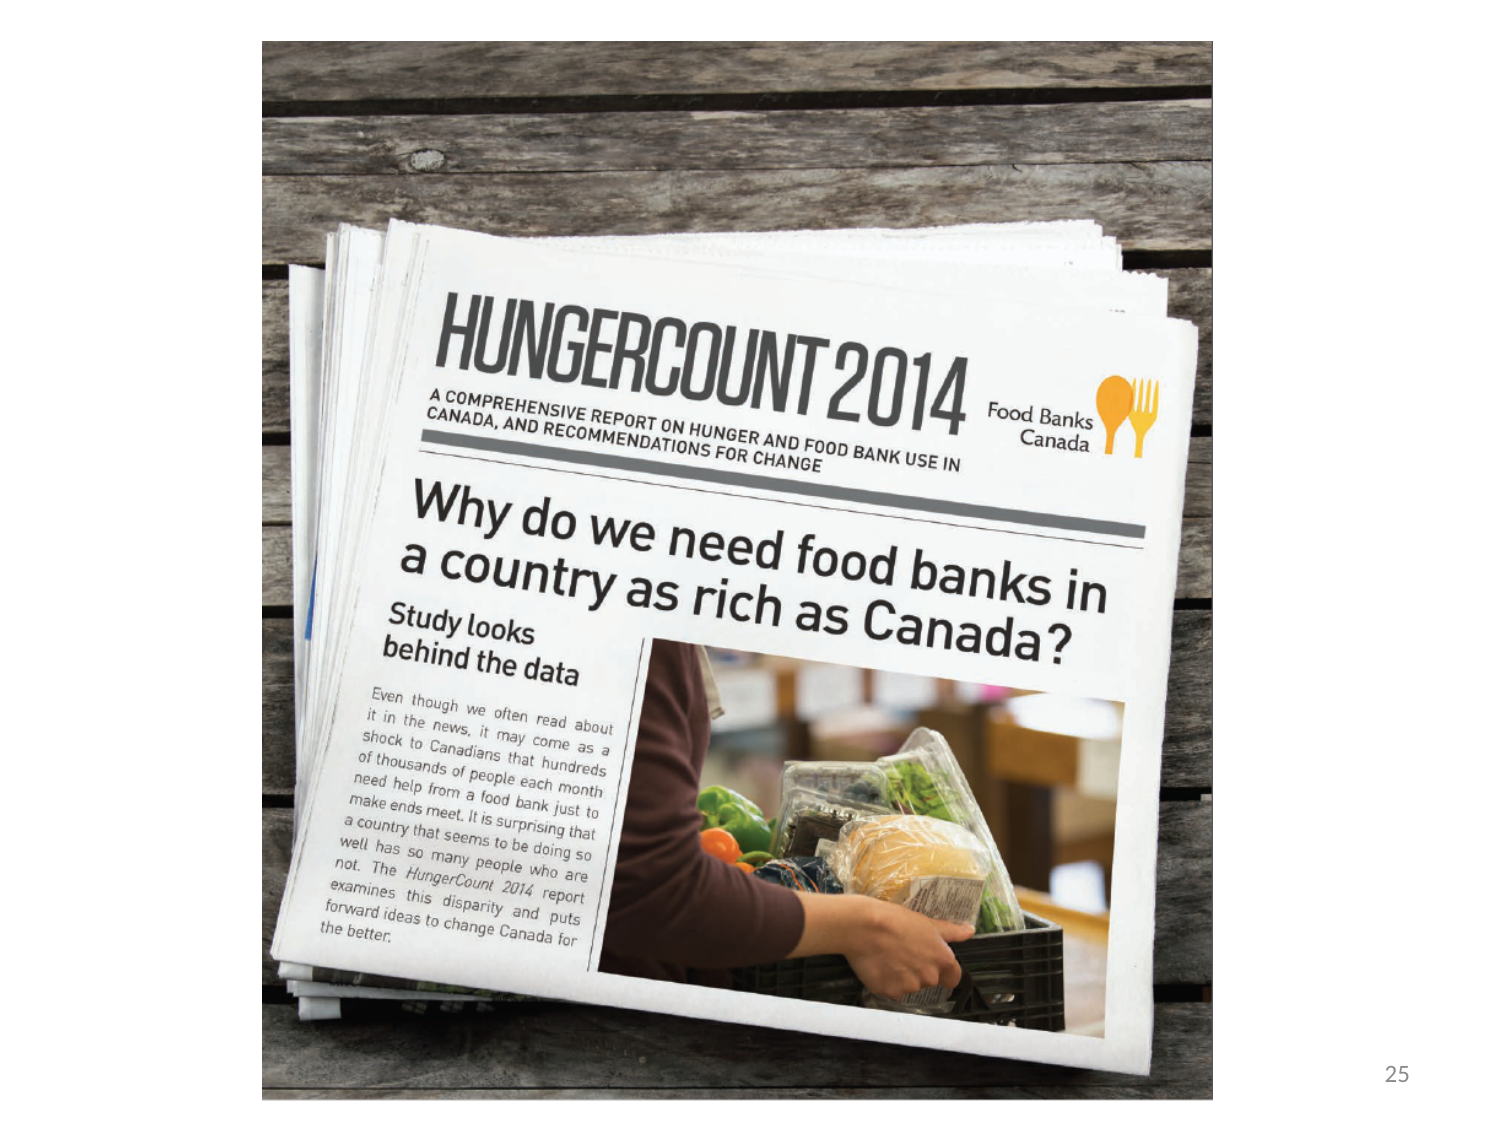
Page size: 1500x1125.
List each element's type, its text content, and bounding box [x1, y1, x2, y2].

slide_number <number> [1074, 1042, 1425, 1103]
picture [262, 41, 1213, 1101]
